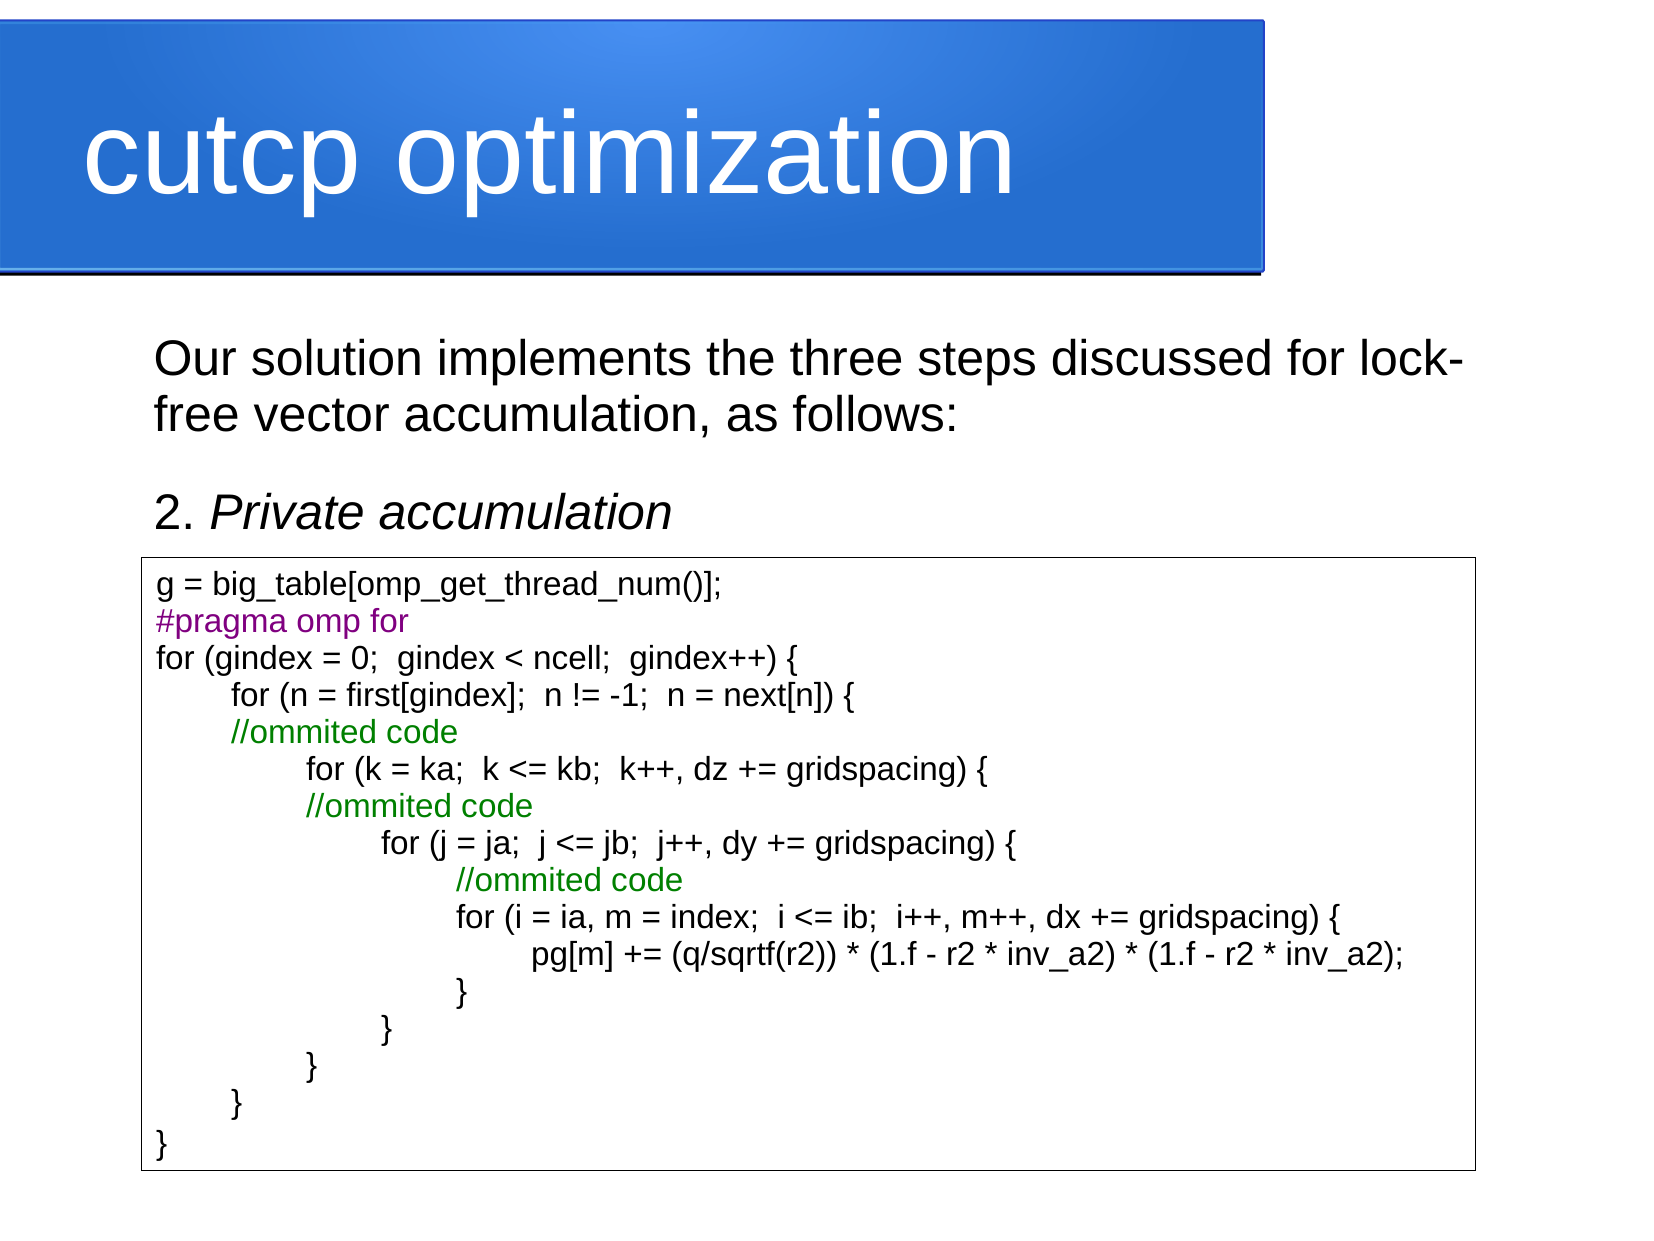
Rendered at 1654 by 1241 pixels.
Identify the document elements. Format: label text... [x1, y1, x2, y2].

text_box g = big_table[omp_get_thread_num()]; #pragma omp for for (gindex = 0; gindex < ncell; gindex++) { for (n = first[gindex]; n != -1; n = next[n]) { //ommited code for (k = ka; k <= kb; k++, dz += gridspacing) { //ommited code for (j = ja; j <= jb; j++, dy += gridspacing) { //ommited code for (i = ia, m = index; i <= ib; i++, m++, dx += gridspacing) { pg[m] += (q/sqrtf(r2)) * (1.f - r2 * inv_a2) * (1.f - r2 * inv_a2); } } } } } [141, 557, 1476, 1171]
list Our solution implements the three steps discussed for lock-free vector accumulation, as follows: 2. Private accumulation [82, 330, 1538, 1050]
title cutcp optimization [82, 49, 1250, 257]
